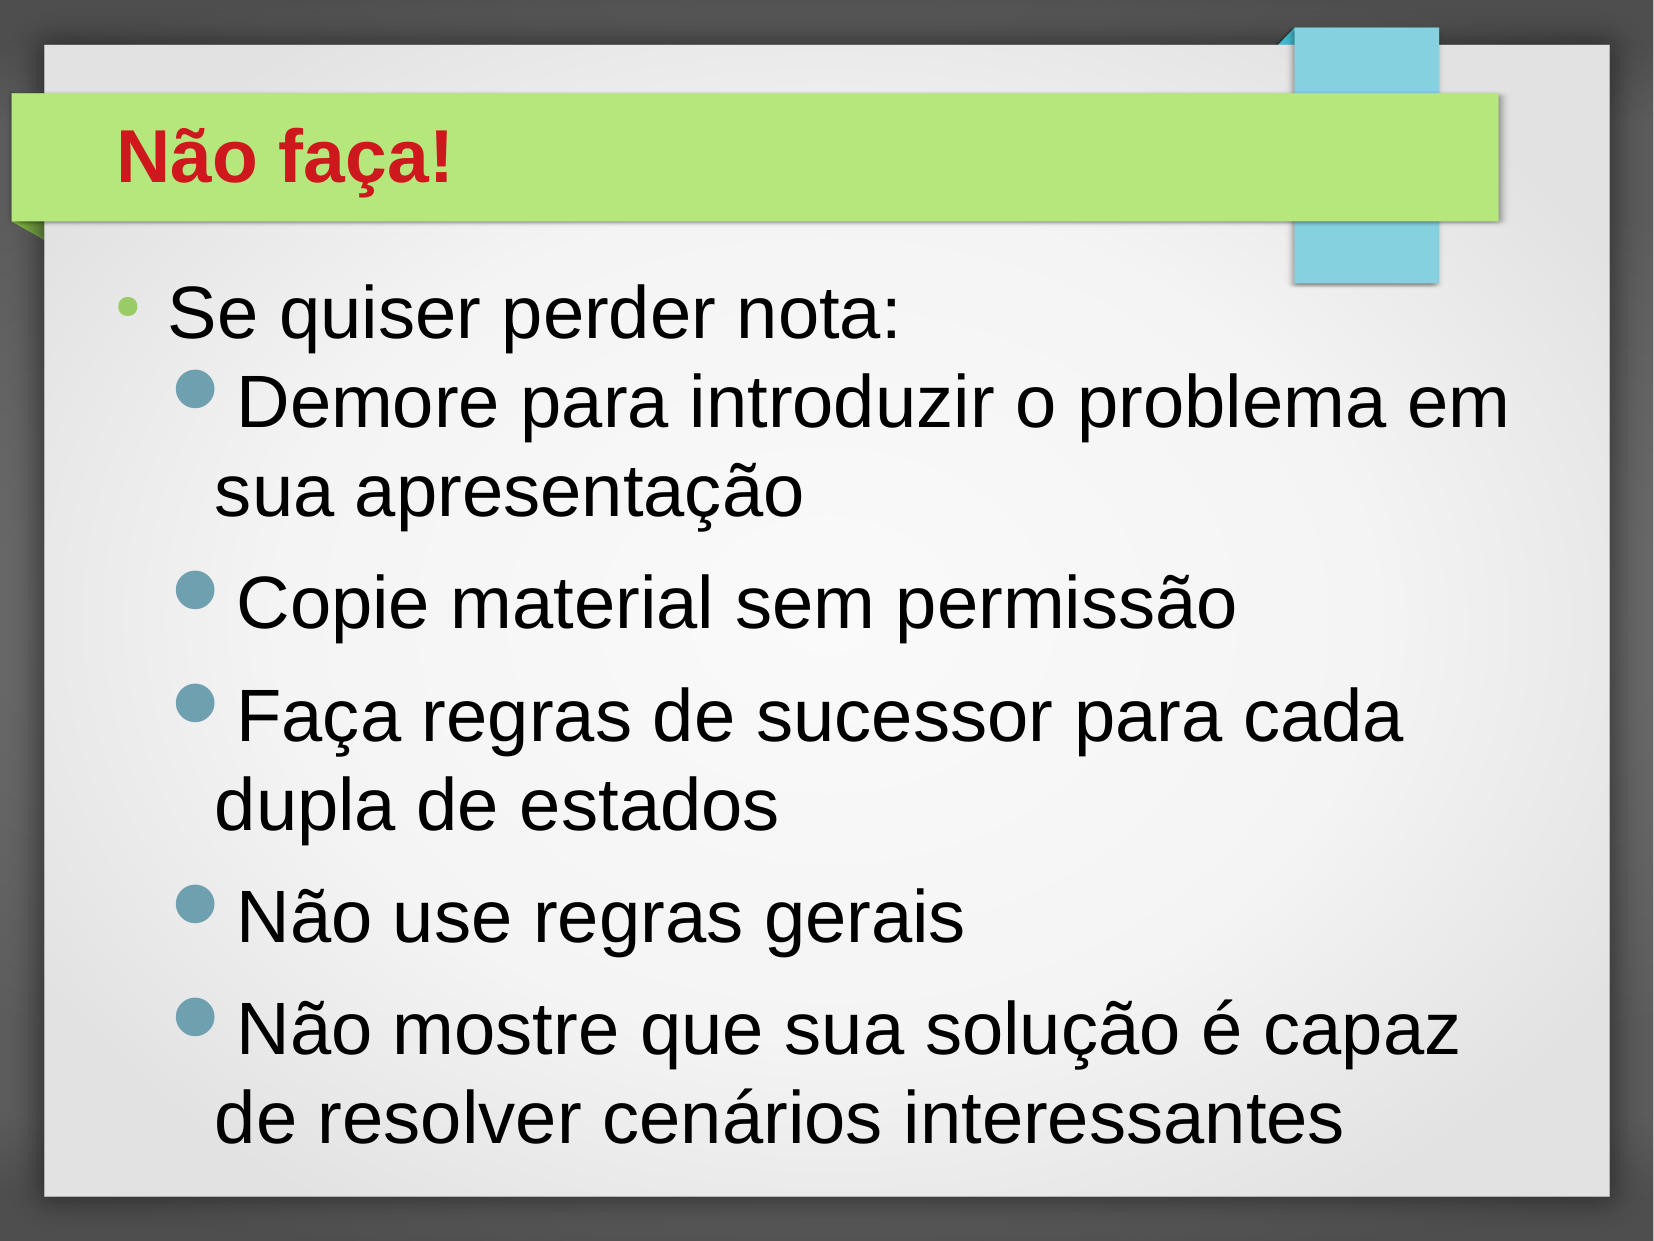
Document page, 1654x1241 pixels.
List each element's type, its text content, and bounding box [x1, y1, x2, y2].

title Não faça! [82, 49, 1524, 256]
list Se quiser perder nota: Demore para introduzir o problema em sua apresentação Copie material sem permissão Faça regras de sucessor para cada dupla de estados Não use regras gerais Não mostre que sua solução é capaz de resolver cenários interessantes [82, 256, 1576, 1172]
picture [0, 0, 1654, 1241]
